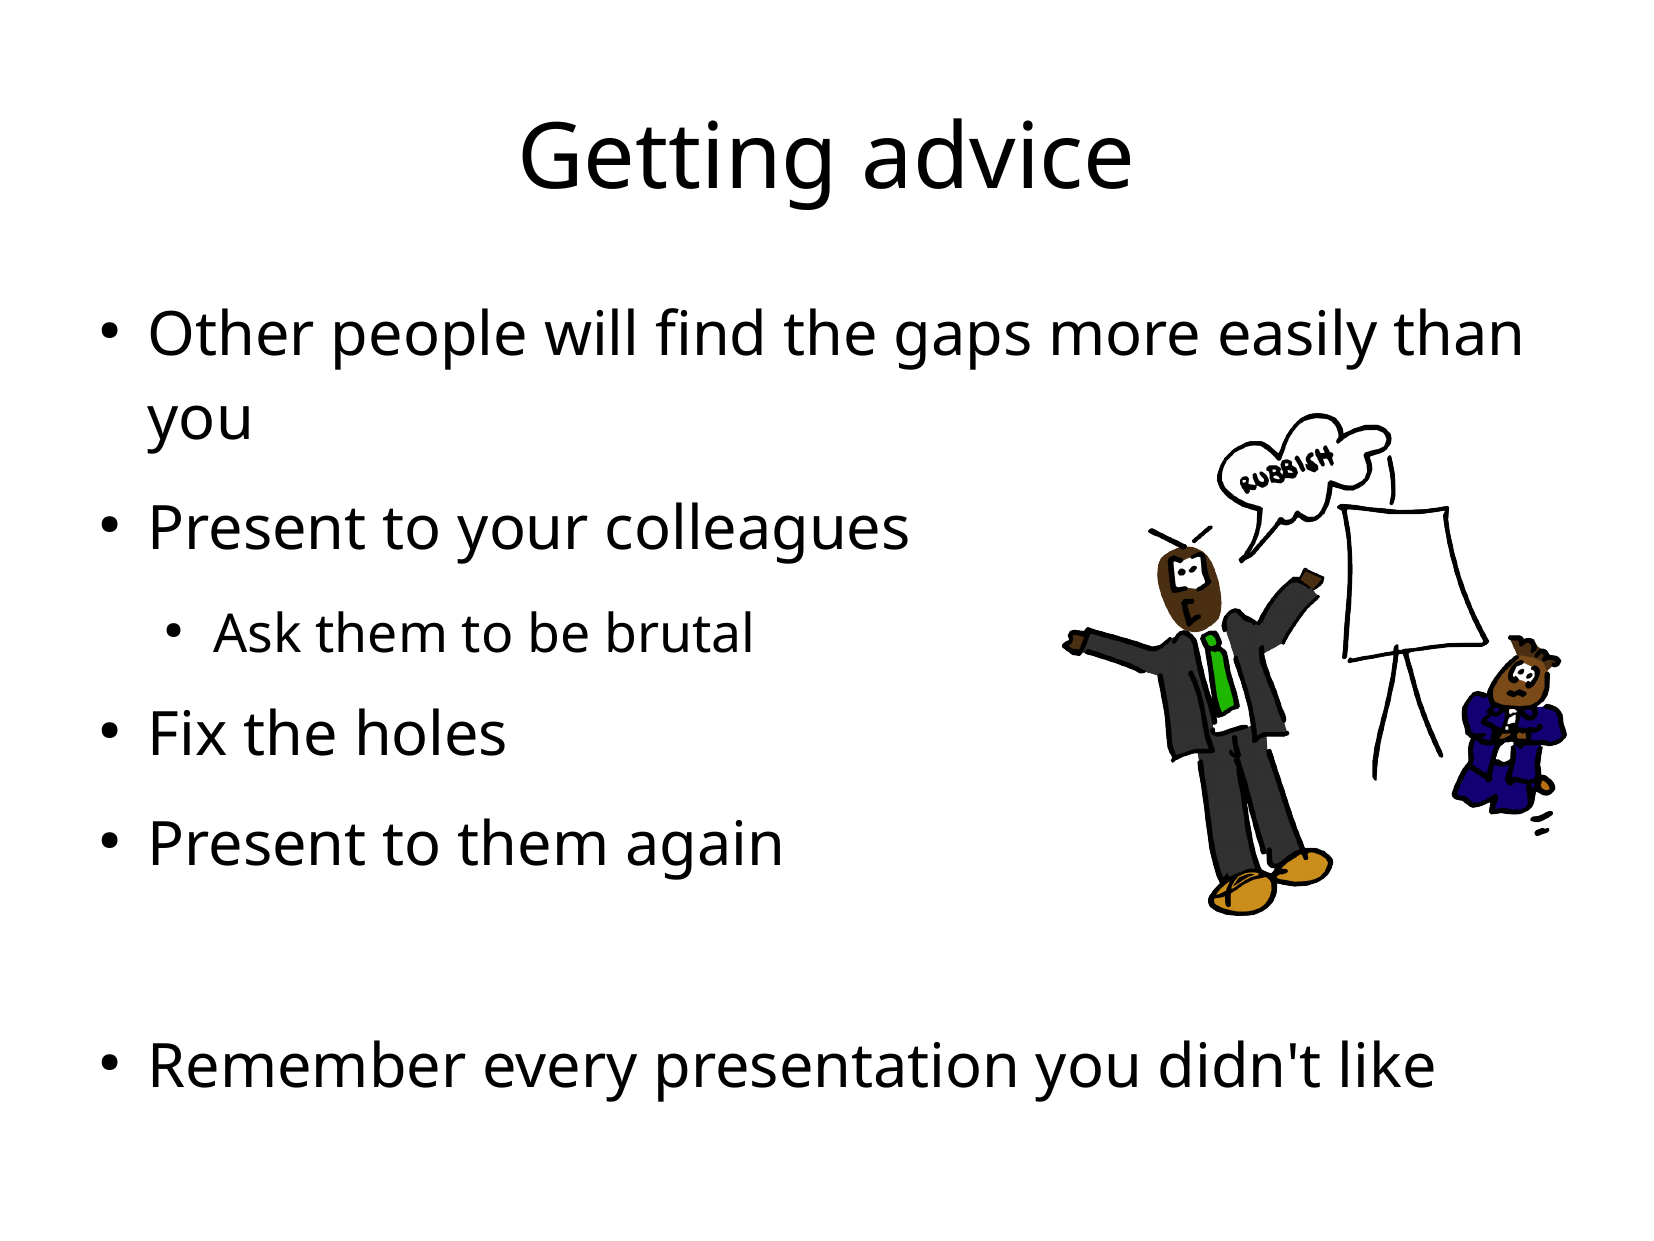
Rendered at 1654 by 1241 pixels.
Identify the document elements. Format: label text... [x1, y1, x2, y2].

title Getting advice [82, 56, 1571, 250]
list Other people will find the gaps more easily than you Present to your colleagues Ask them to be brutal Fix the holes Present to them again Remember every presentation you didn't like [82, 290, 1571, 1109]
picture [1062, 413, 1567, 916]
